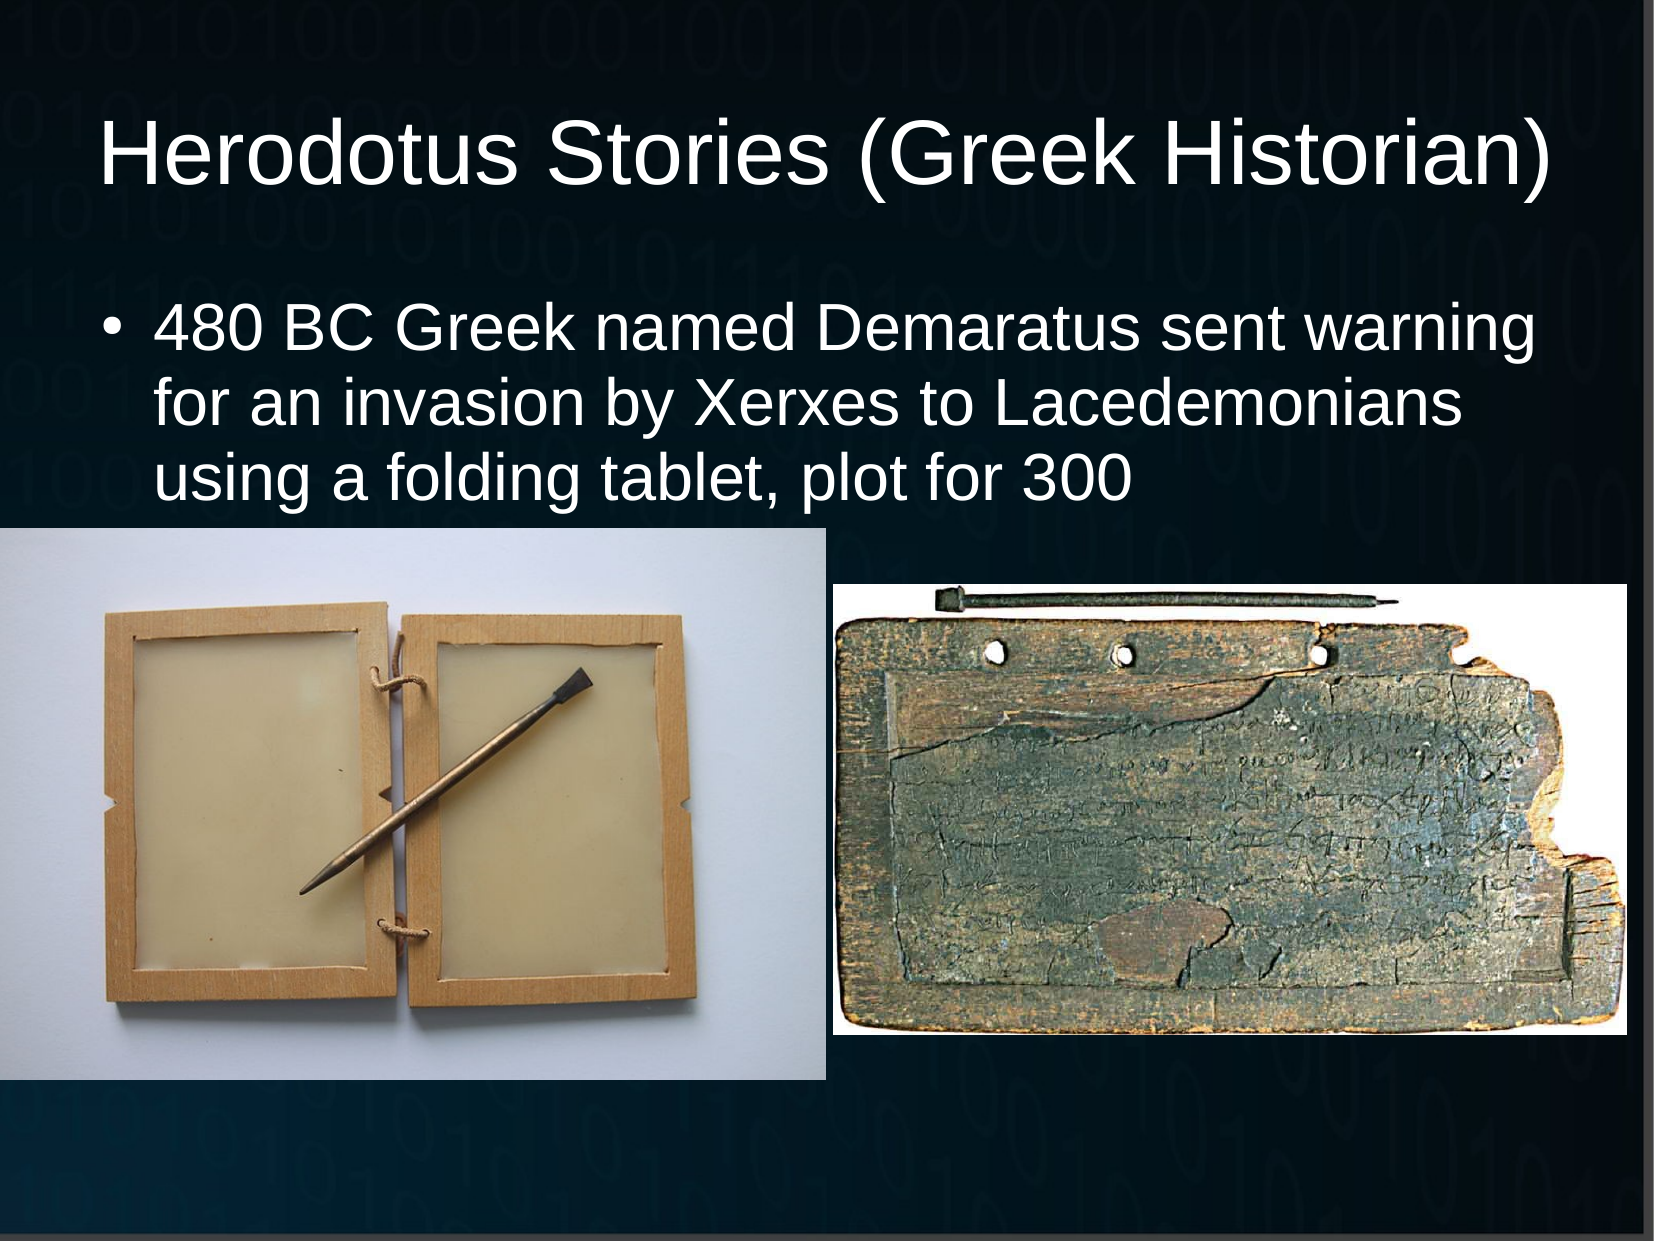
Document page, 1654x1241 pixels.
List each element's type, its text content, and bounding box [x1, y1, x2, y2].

list 480 BC Greek named Demaratus sent warning for an invasion by Xerxes to Lacedemonians using a folding tablet, plot for 300 [82, 290, 1571, 1010]
title Herodotus Stories (Greek Historian) [82, 49, 1571, 257]
picture [0, 0, 1654, 1241]
